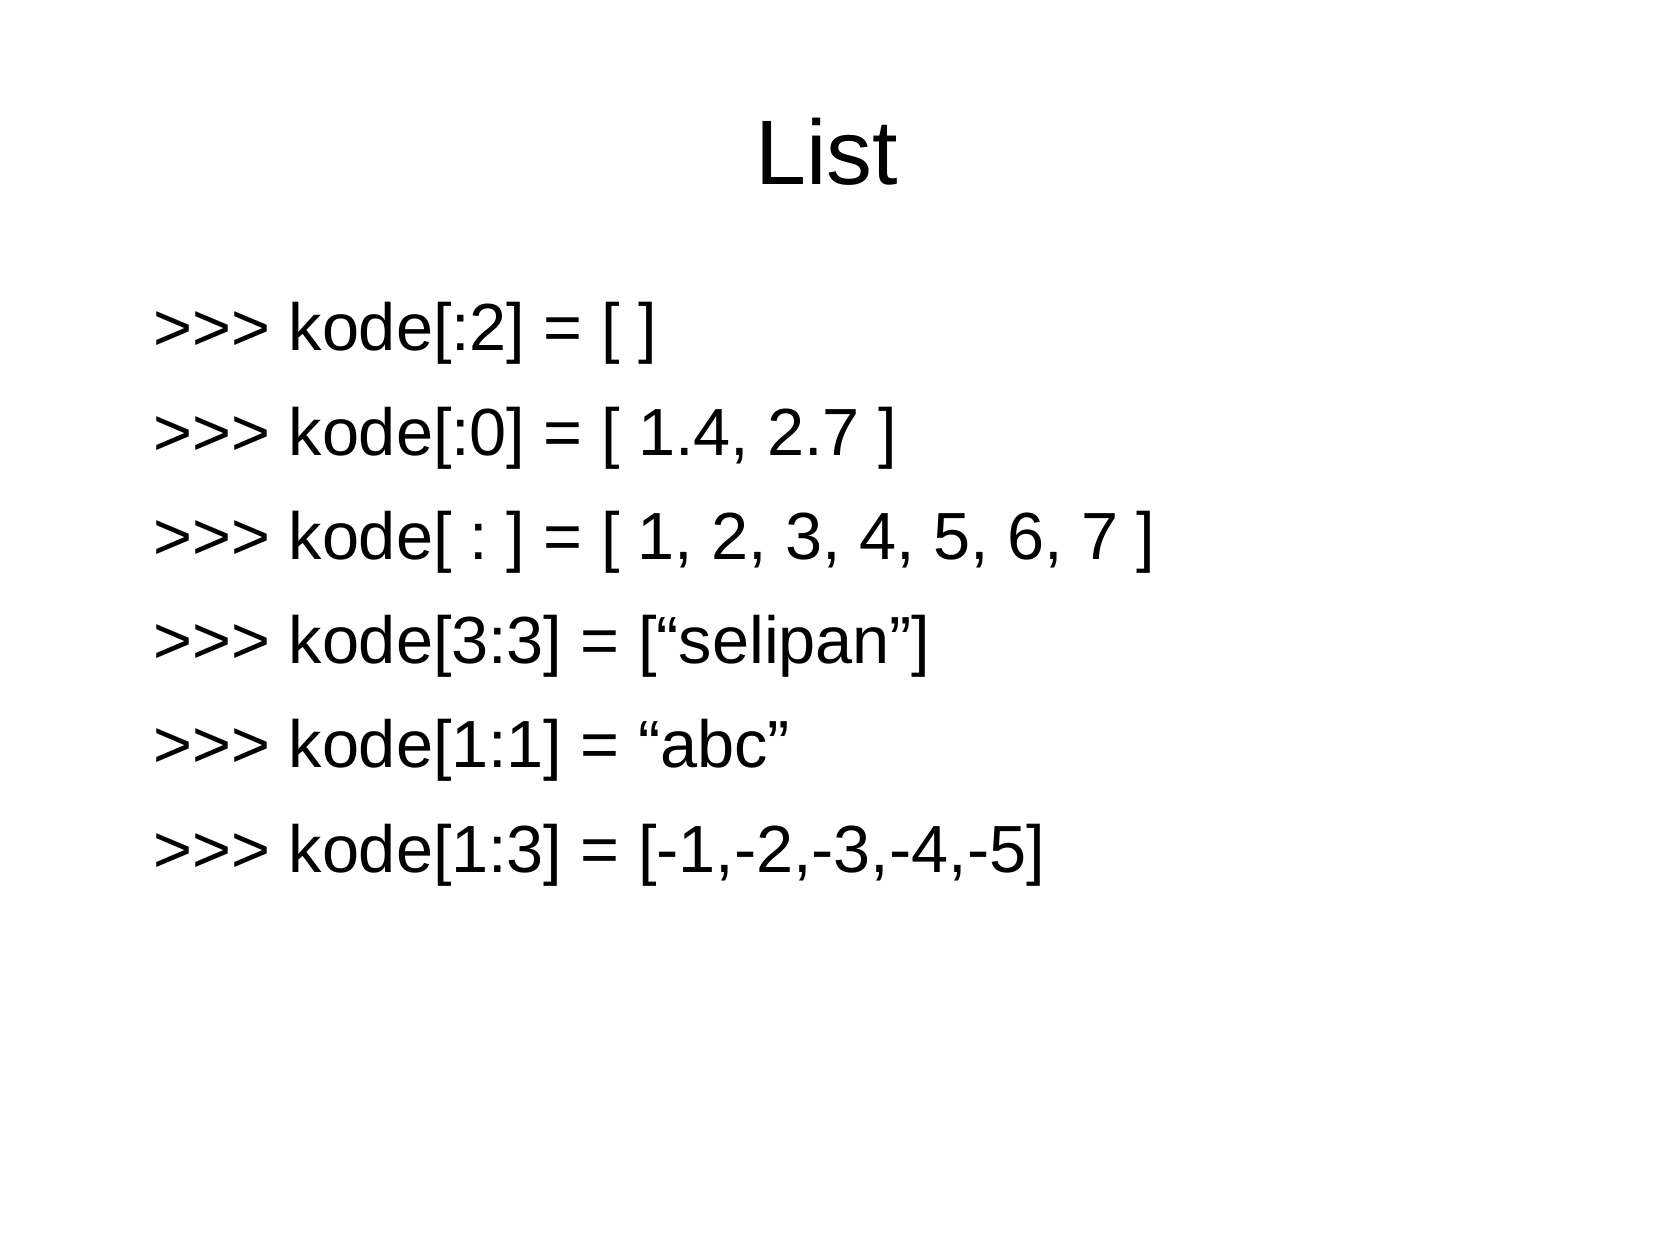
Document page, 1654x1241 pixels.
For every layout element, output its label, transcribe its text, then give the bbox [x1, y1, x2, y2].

title List [82, 49, 1571, 257]
list >>> kode[:2] = [ ] >>> kode[:0] = [ 1.4, 2.7 ] >>> kode[ : ] = [ 1, 2, 3, 4, 5, 6, 7 ] >>> kode[3:3] = [“selipan”] >>> kode[1:1] = “abc” >>> kode[1:3] = [-1,-2,-3,-4,-5] [82, 290, 1571, 1126]
